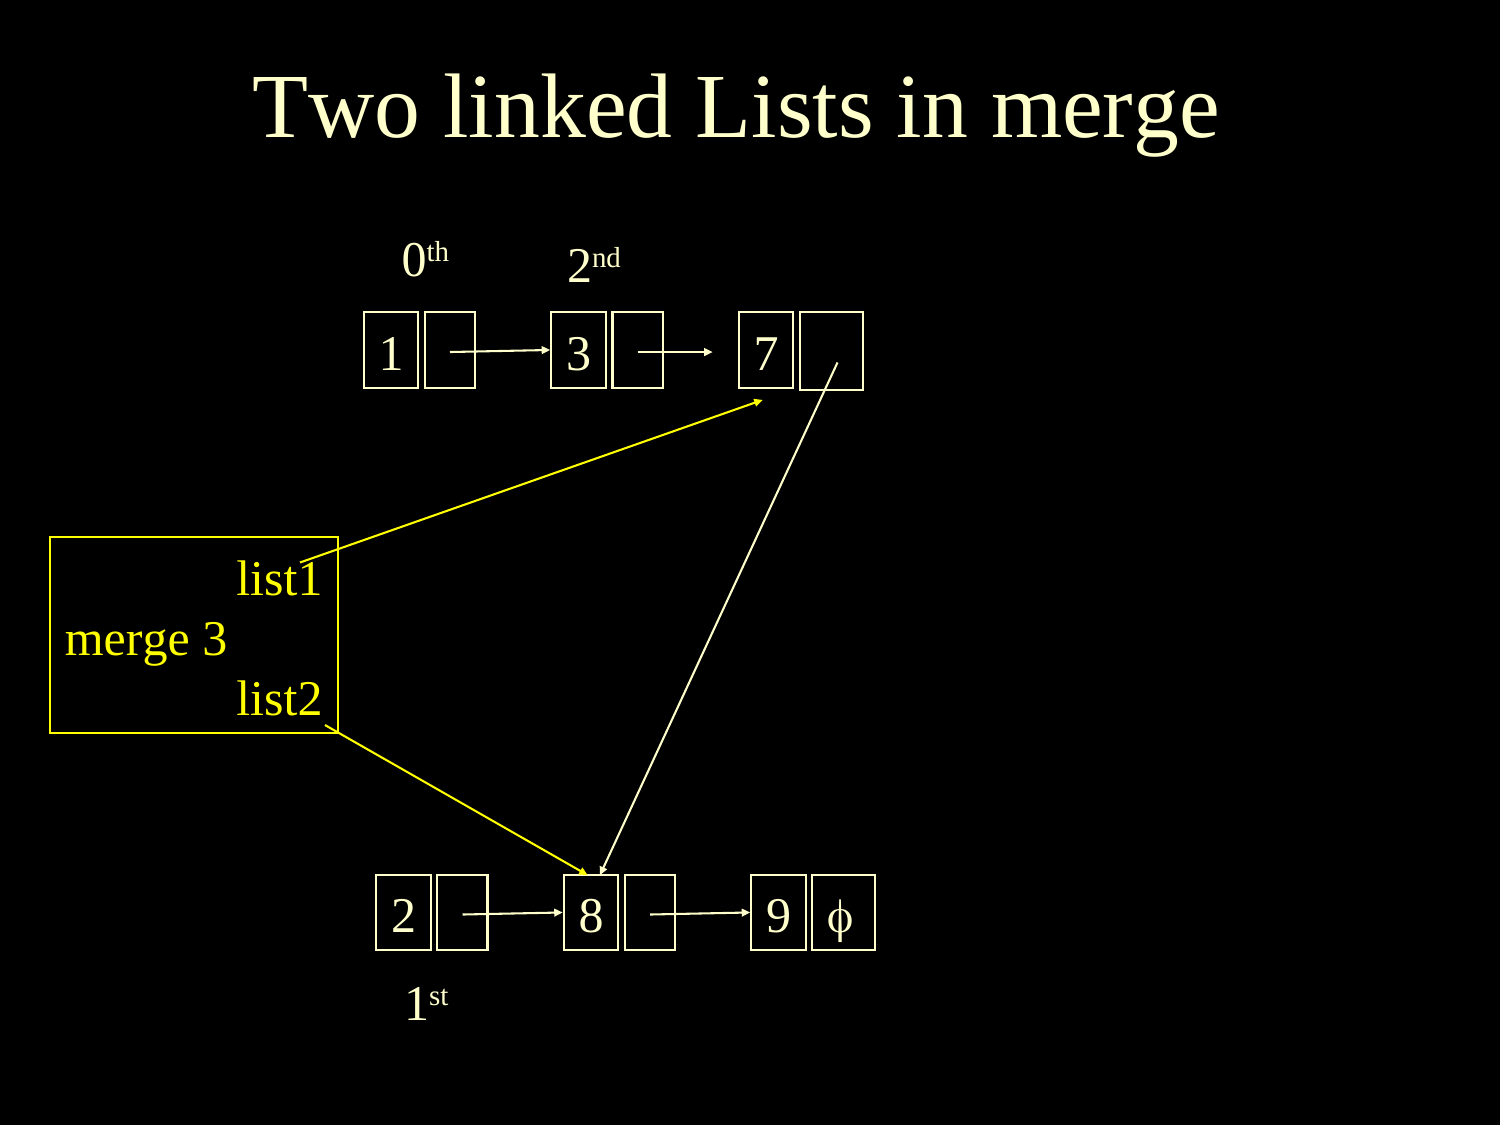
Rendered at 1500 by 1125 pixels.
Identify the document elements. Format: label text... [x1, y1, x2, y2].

text_box 2 [376, 874, 431, 951]
text_box  [812, 874, 876, 951]
text_box 0th [386, 219, 477, 295]
text_box 2nd [552, 224, 662, 301]
text_box 9 [751, 874, 806, 951]
text_box 1 [363, 312, 419, 388]
text_box 1st [389, 962, 489, 1038]
text_box 8 [563, 874, 619, 951]
text_box 7 [738, 312, 794, 388]
text_box 3 [551, 312, 606, 388]
text_box list1 merge 3 list2 [50, 537, 338, 733]
title Two linked Lists in merge [8, 47, 1467, 165]
